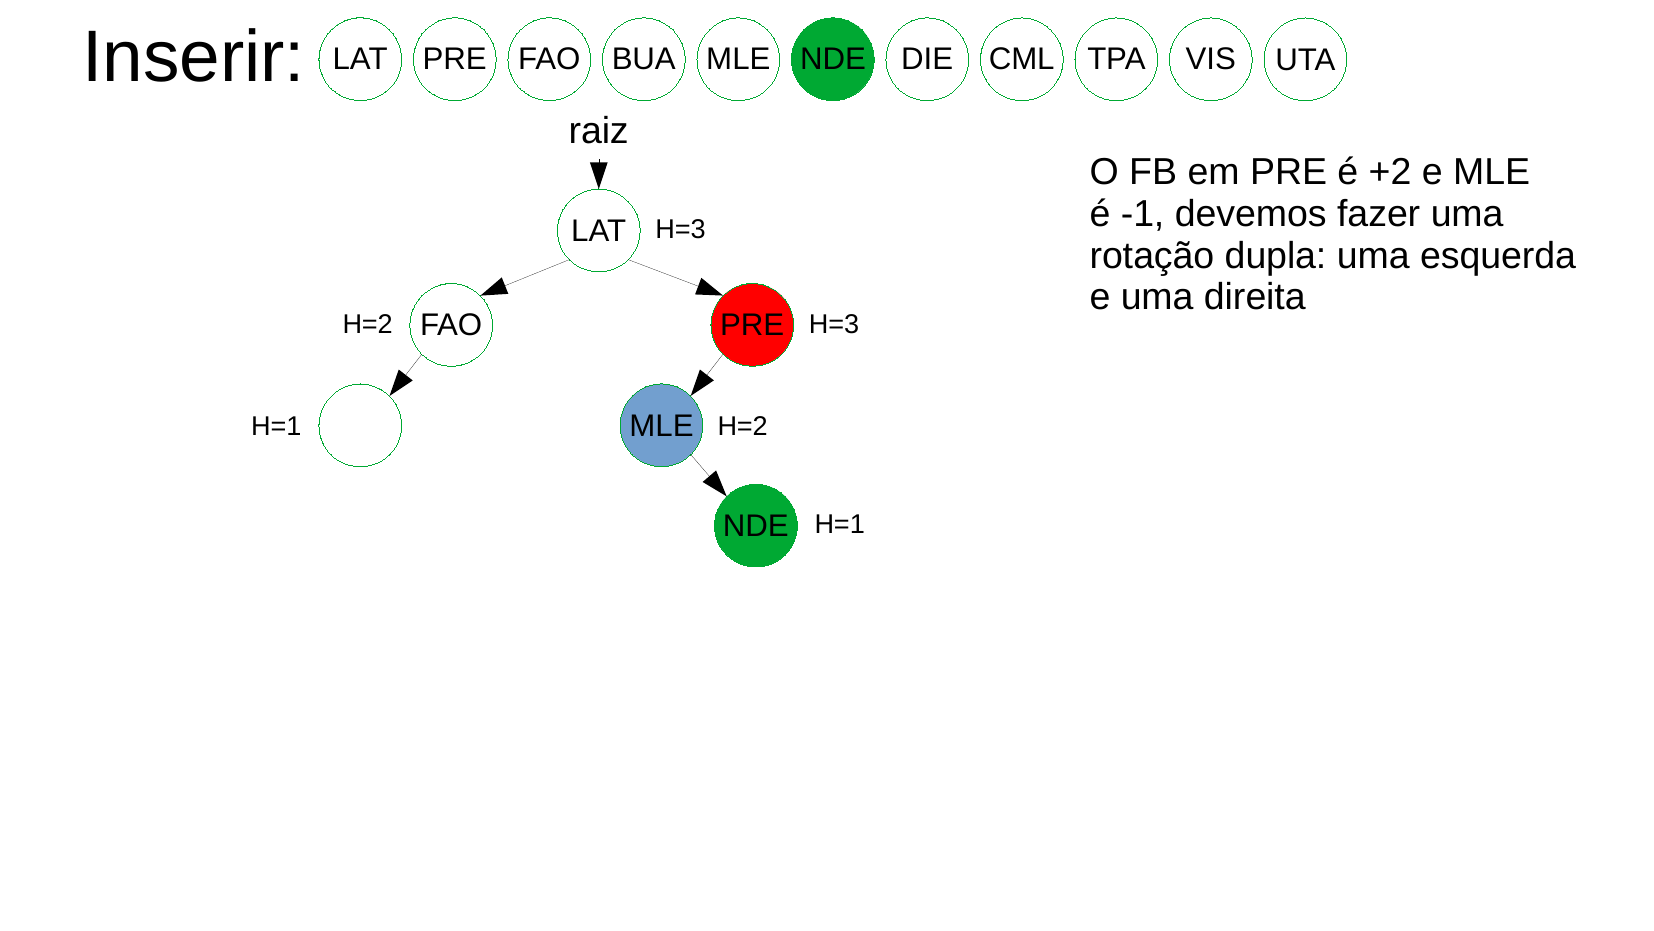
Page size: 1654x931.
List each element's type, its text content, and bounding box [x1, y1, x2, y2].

text_box PRE [710, 283, 794, 367]
text_box UTA [1264, 17, 1347, 101]
text_box O FB em PRE é +2 e MLE é -1, devemos fazer uma rotação dupla: uma esquerda e uma direita [1074, 142, 1654, 326]
text_box MLE [696, 17, 780, 101]
text_box LAT [318, 17, 402, 101]
text_box NDE [714, 484, 798, 567]
text_box NDE [791, 17, 875, 101]
text_box raiz [553, 102, 644, 160]
text_box DIE [885, 17, 969, 101]
text_box H=1 [236, 403, 317, 449]
text_box MLE [620, 383, 702, 467]
text_box VIS [1169, 17, 1253, 101]
text_box CML [980, 17, 1064, 101]
text_box H=1 [799, 501, 880, 547]
text_box TPA [1074, 17, 1158, 101]
text_box H=3 [794, 301, 875, 347]
text_box LAT [557, 189, 640, 272]
title Inserir: [82, 0, 319, 134]
text_box BUA [318, 383, 402, 467]
text_box FAO [507, 17, 591, 101]
text_box H=3 [640, 206, 721, 252]
text_box BUA [602, 17, 686, 101]
text_box FAO [409, 283, 493, 367]
text_box H=2 [327, 301, 408, 347]
text_box PRE [413, 17, 497, 101]
text_box H=2 [702, 403, 783, 449]
